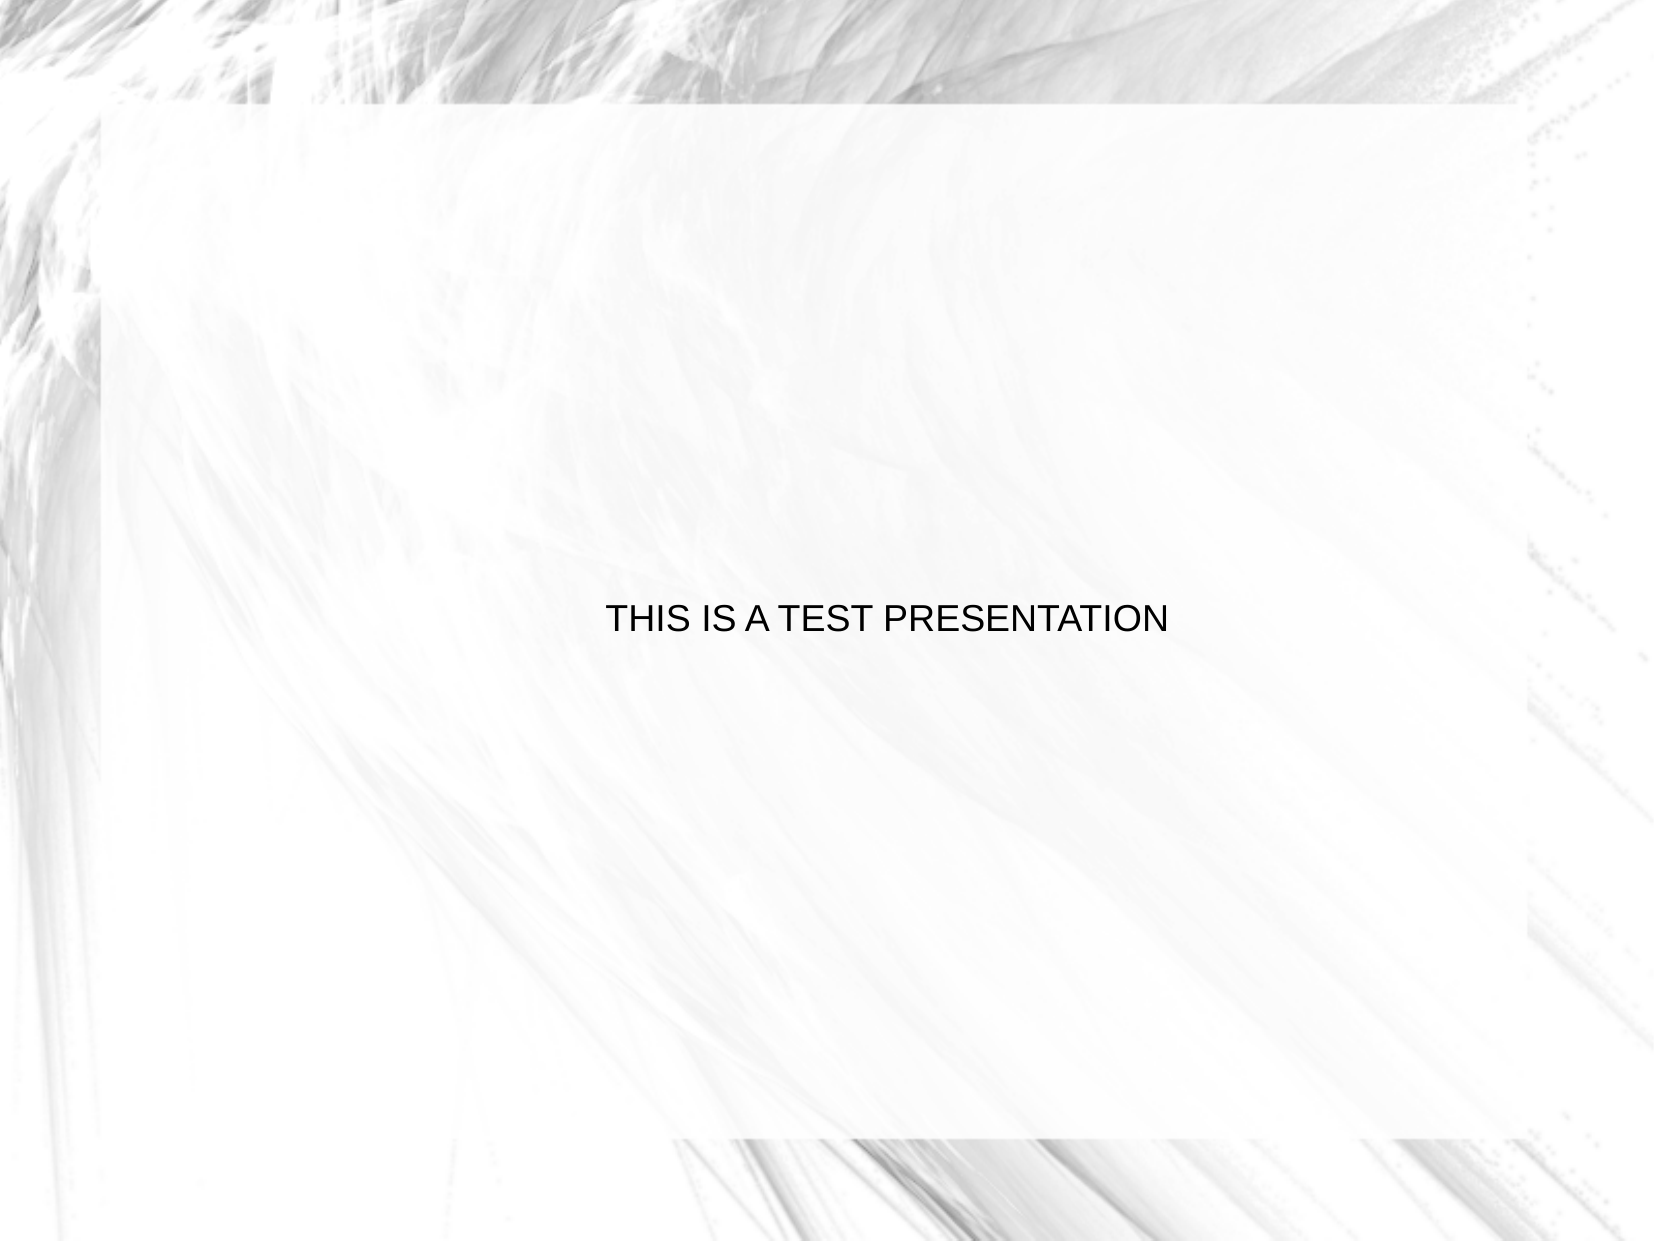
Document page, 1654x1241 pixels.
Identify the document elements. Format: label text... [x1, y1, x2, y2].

picture [0, 0, 1654, 1241]
text_box THIS IS A TEST PRESENTATION [590, 590, 1185, 648]
